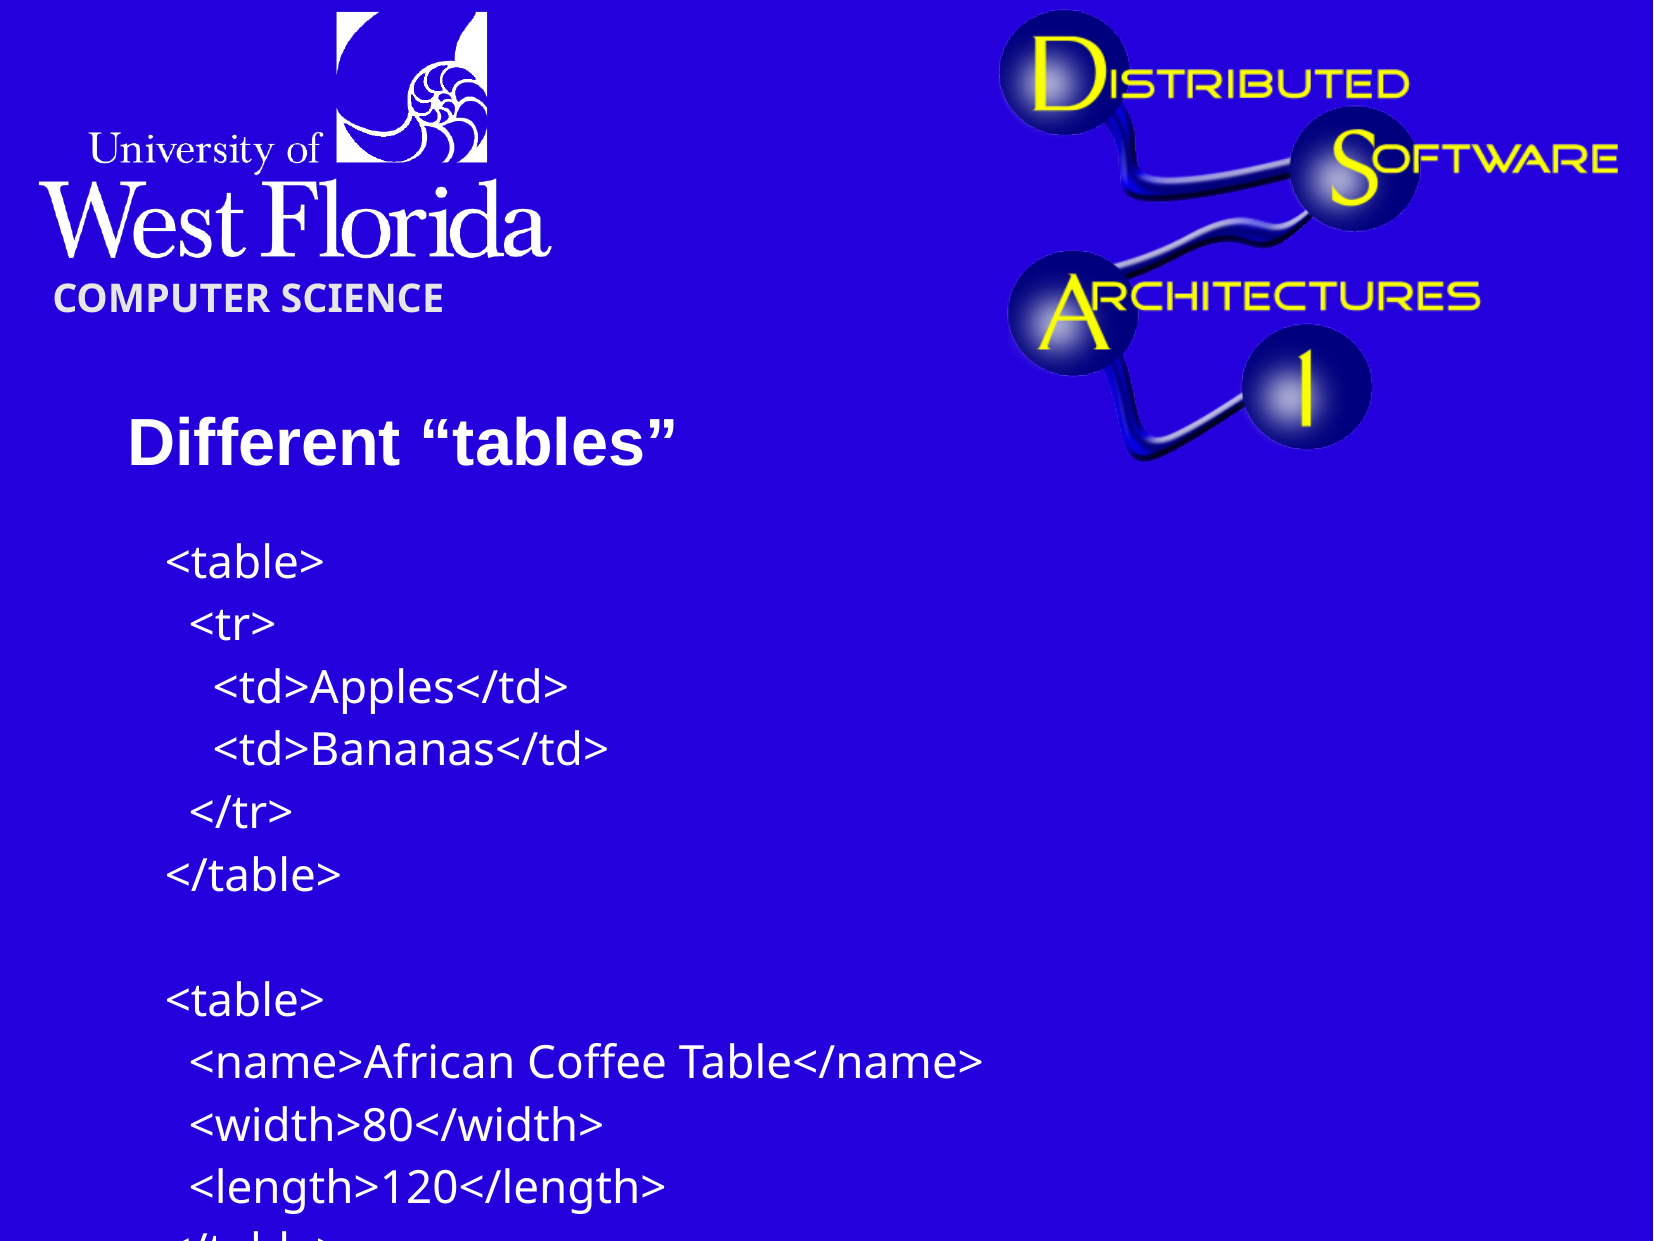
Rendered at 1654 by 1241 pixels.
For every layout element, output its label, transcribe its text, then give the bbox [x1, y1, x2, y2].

picture [37, 0, 559, 262]
text_box COMPUTER SCIENCE [37, 262, 563, 334]
picture [910, 0, 1653, 506]
text_box <table> <tr> <td>Apples</td> <td>Bananas</td> </tr> </table> <table> <name>African Coffee Table</name> <width>80</width> <length>120</length> </table> [150, 521, 1426, 1201]
text_box Different “tables” [112, 397, 938, 488]
